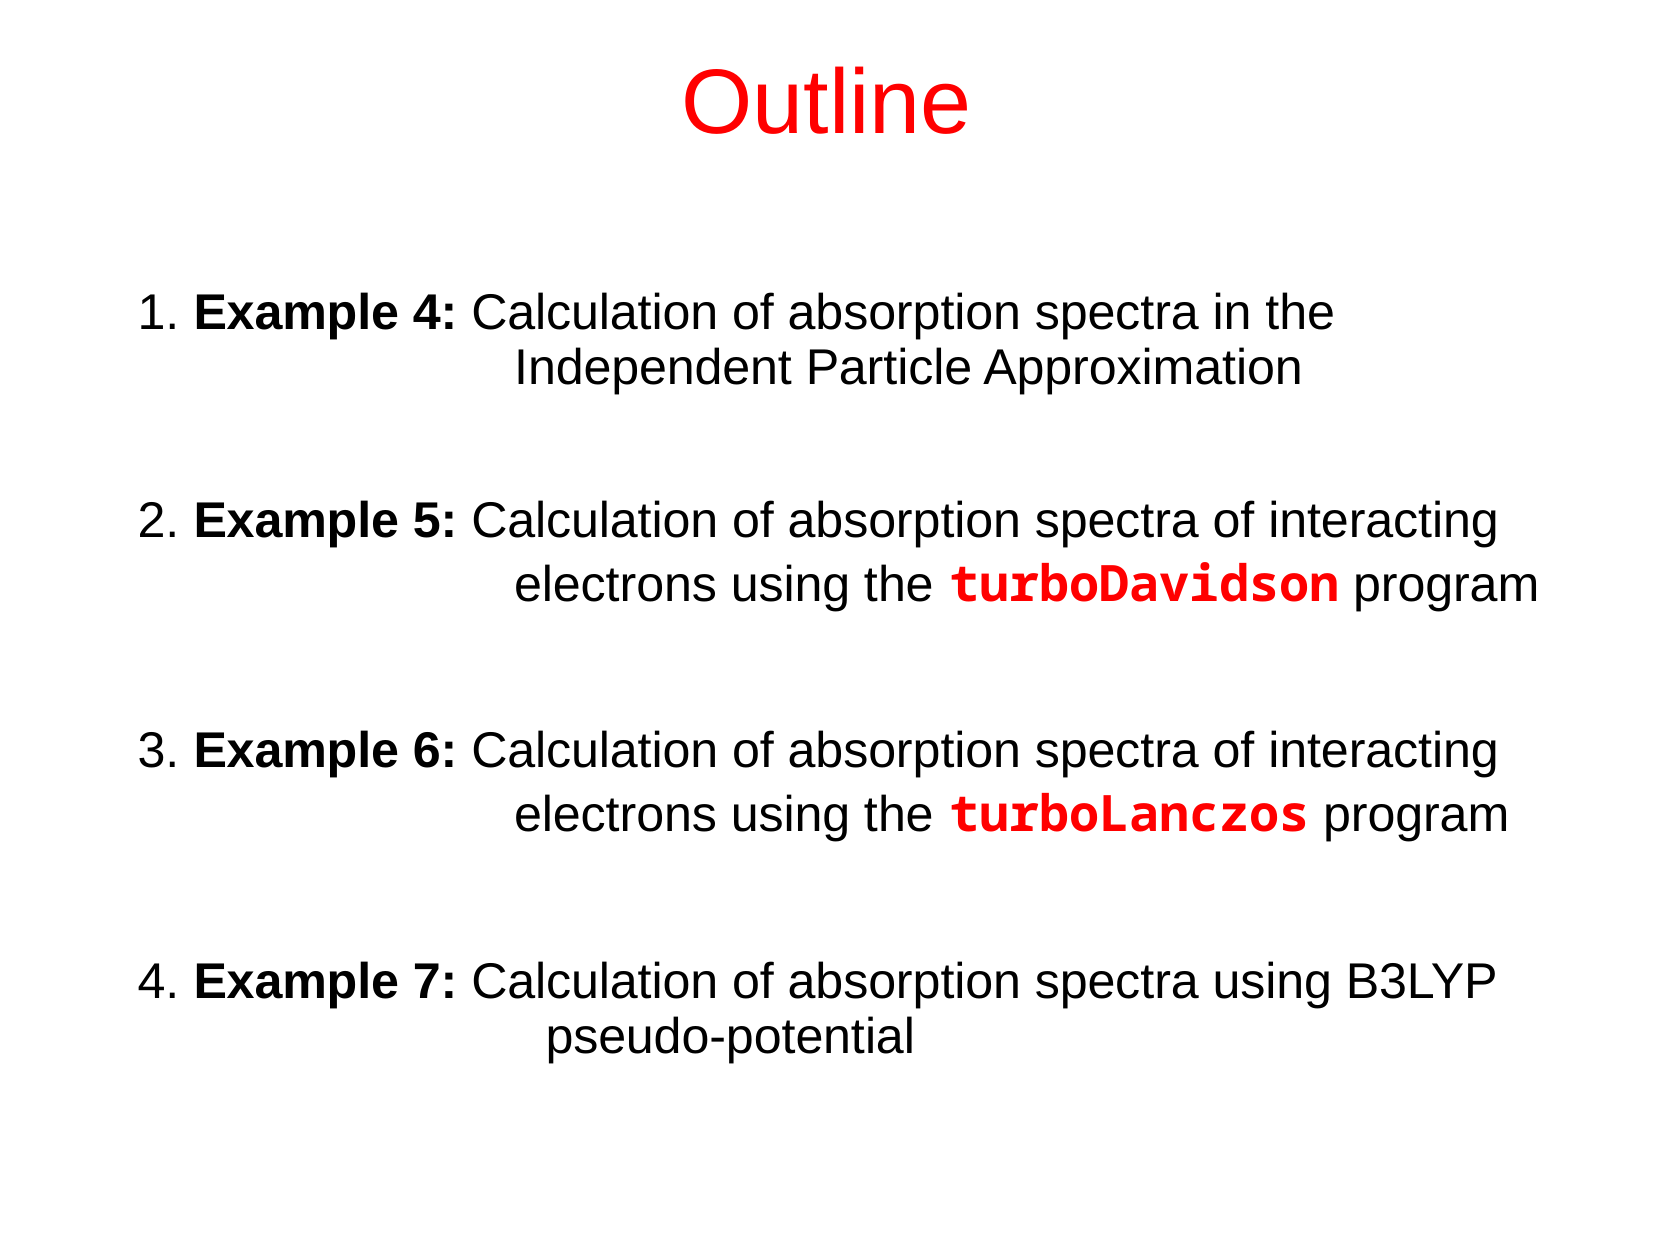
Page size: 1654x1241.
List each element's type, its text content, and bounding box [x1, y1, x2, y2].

title Outline [82, 49, 1571, 257]
list 1. Example 4: Calculation of absorption spectra in the Independent Particle Approximation 2. Example 5: Calculation of absorption spectra of interacting electrons using the turboDavidson program 3. Example 6: Calculation of absorption spectra of interacting electrons using the turboLanczos program 4. Example 7: Calculation of absorption spectra using B3LYP pseudo-potential [76, 284, 1577, 1080]
